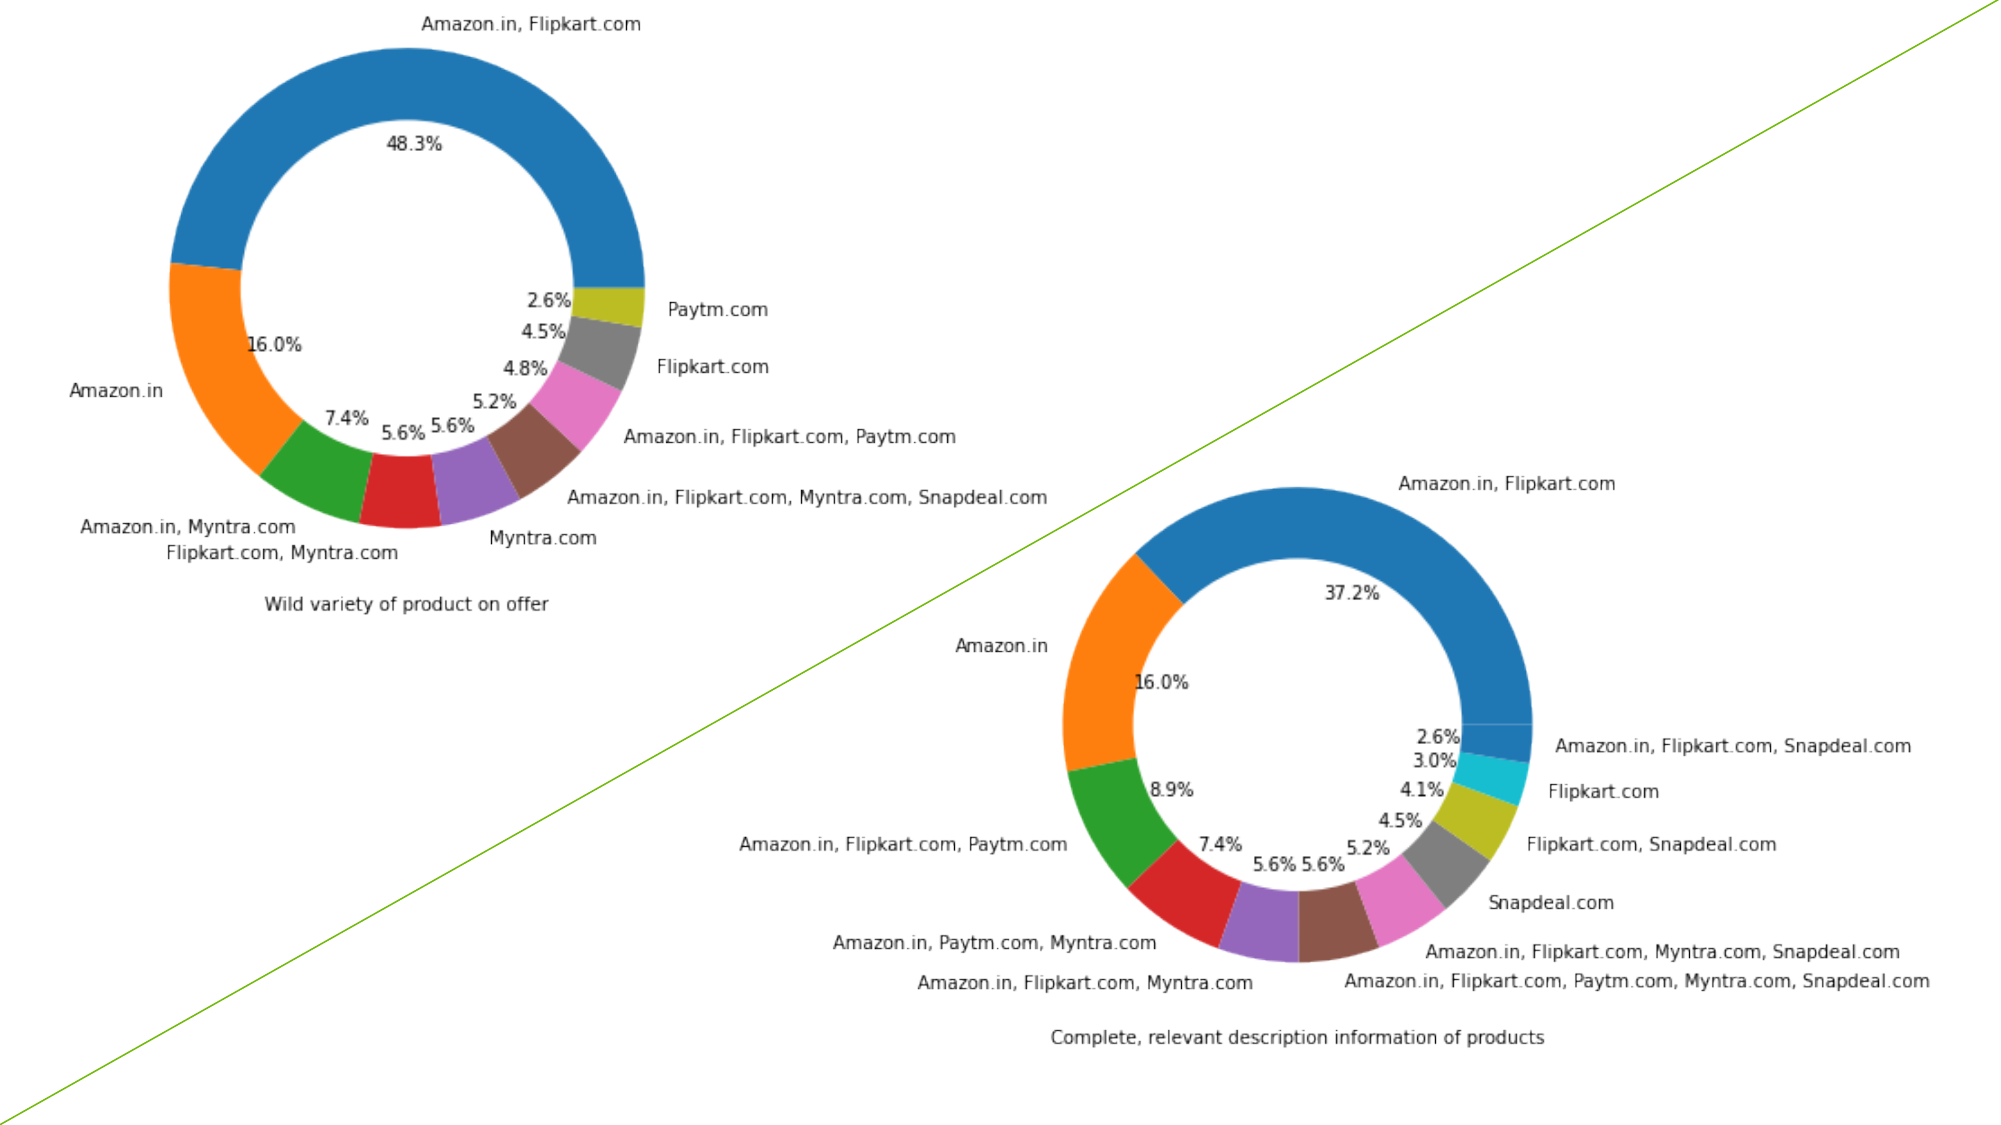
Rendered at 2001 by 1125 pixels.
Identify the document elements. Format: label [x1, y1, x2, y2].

picture [727, 416, 1943, 1061]
picture [57, 0, 1255, 713]
